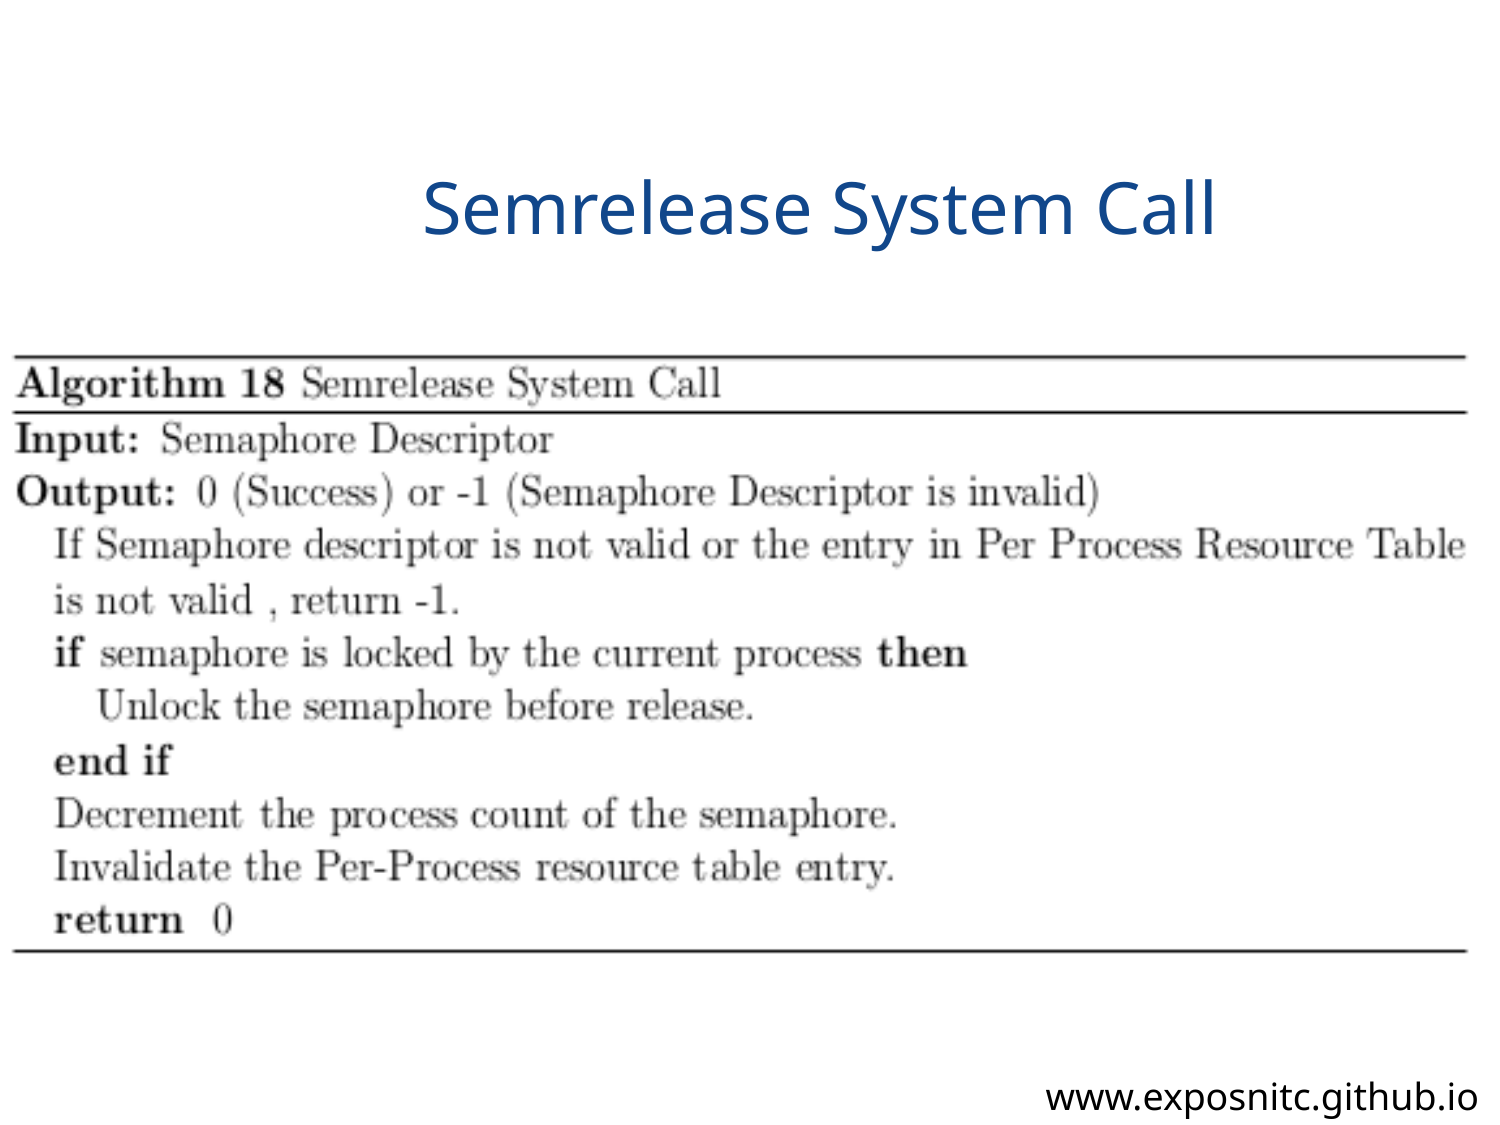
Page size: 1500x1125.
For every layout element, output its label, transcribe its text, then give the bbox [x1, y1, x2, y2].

title Semrelease System Call [212, 149, 1428, 263]
text_box www.exposnitc.github.io [1025, 1065, 1500, 1125]
picture [0, 337, 1500, 984]
